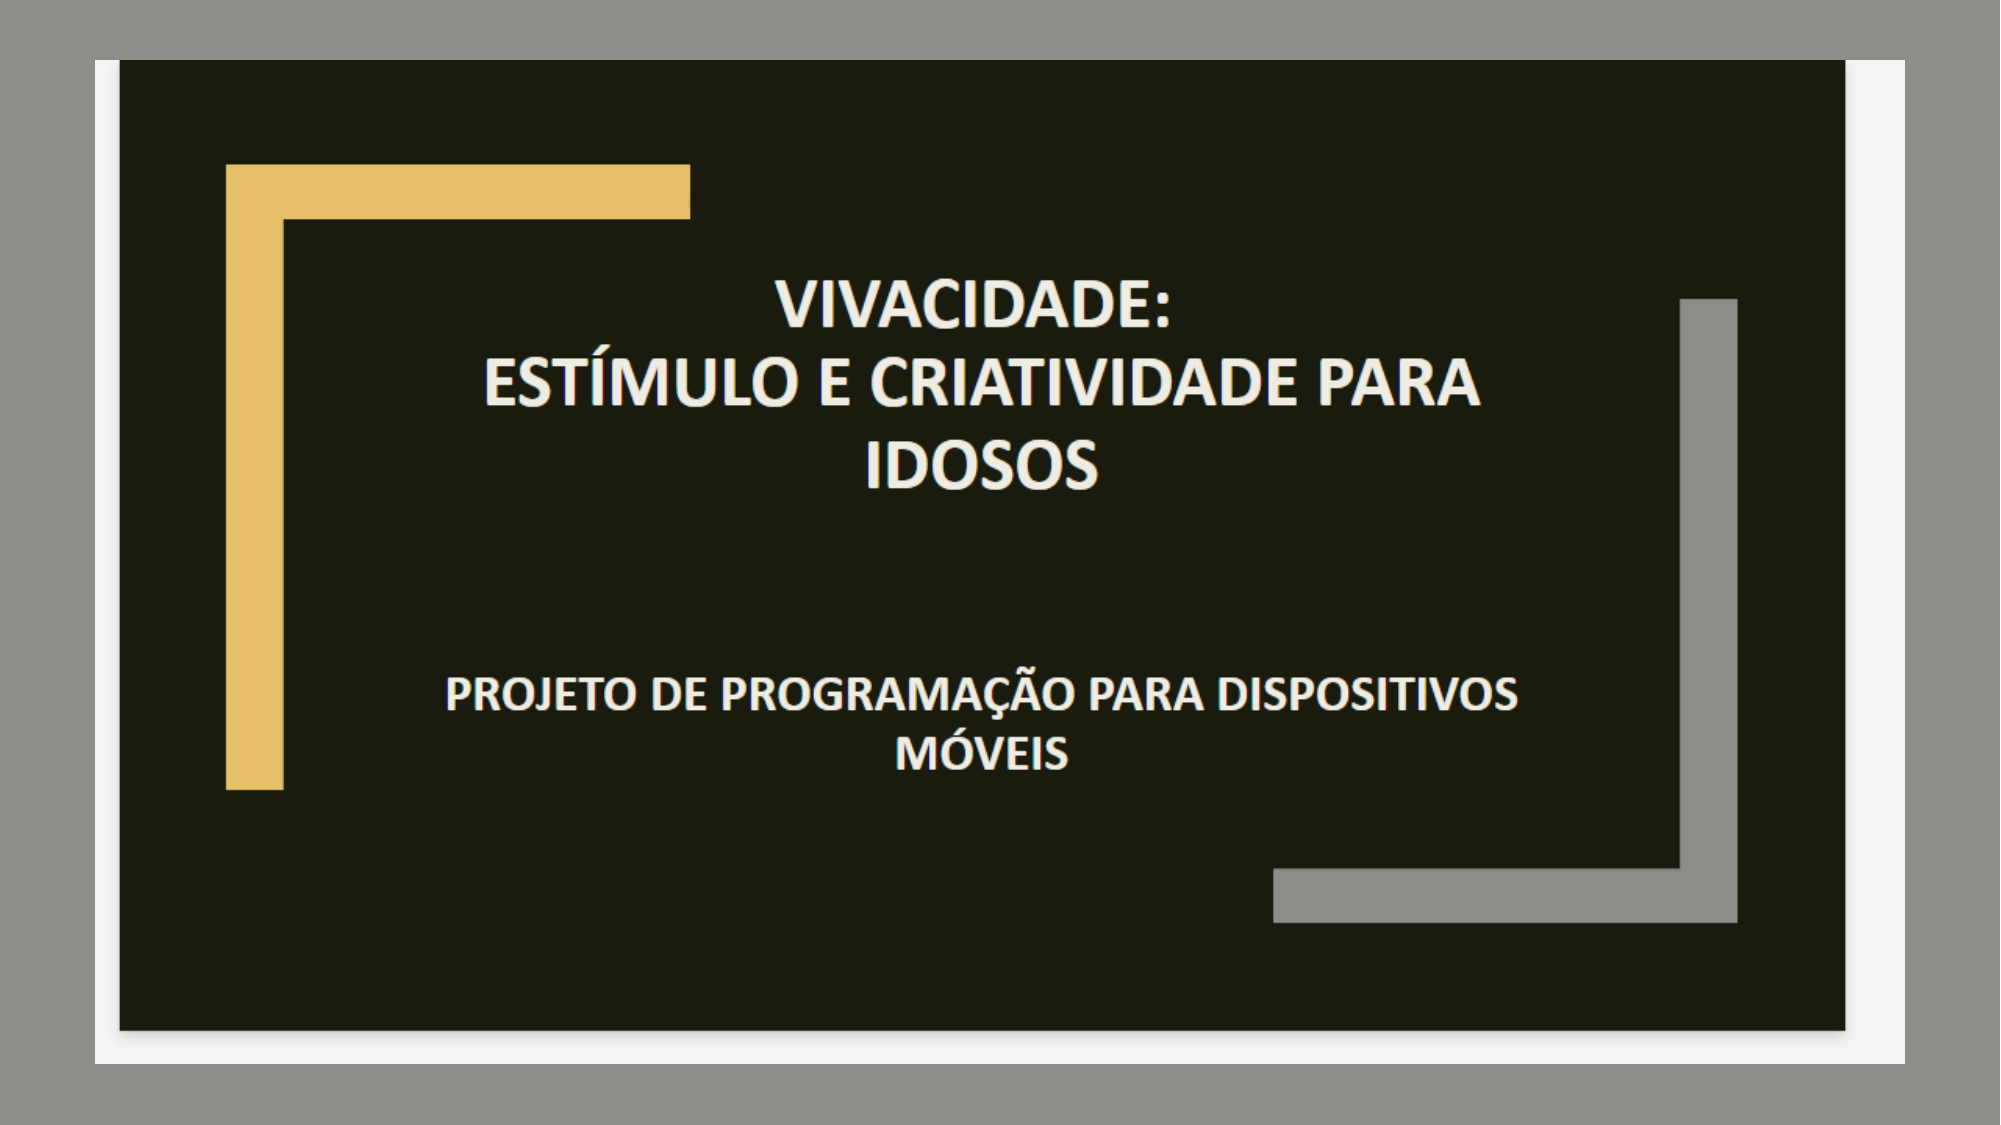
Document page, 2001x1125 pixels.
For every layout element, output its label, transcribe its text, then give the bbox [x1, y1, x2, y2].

text_box [0, 0, 2000, 1125]
title Vivacidade: Estímulo e Criatividade para Idosos Projeto de programação para dispositivos móveis [312, 1065, 1684, 1069]
picture [95, 60, 1905, 1065]
